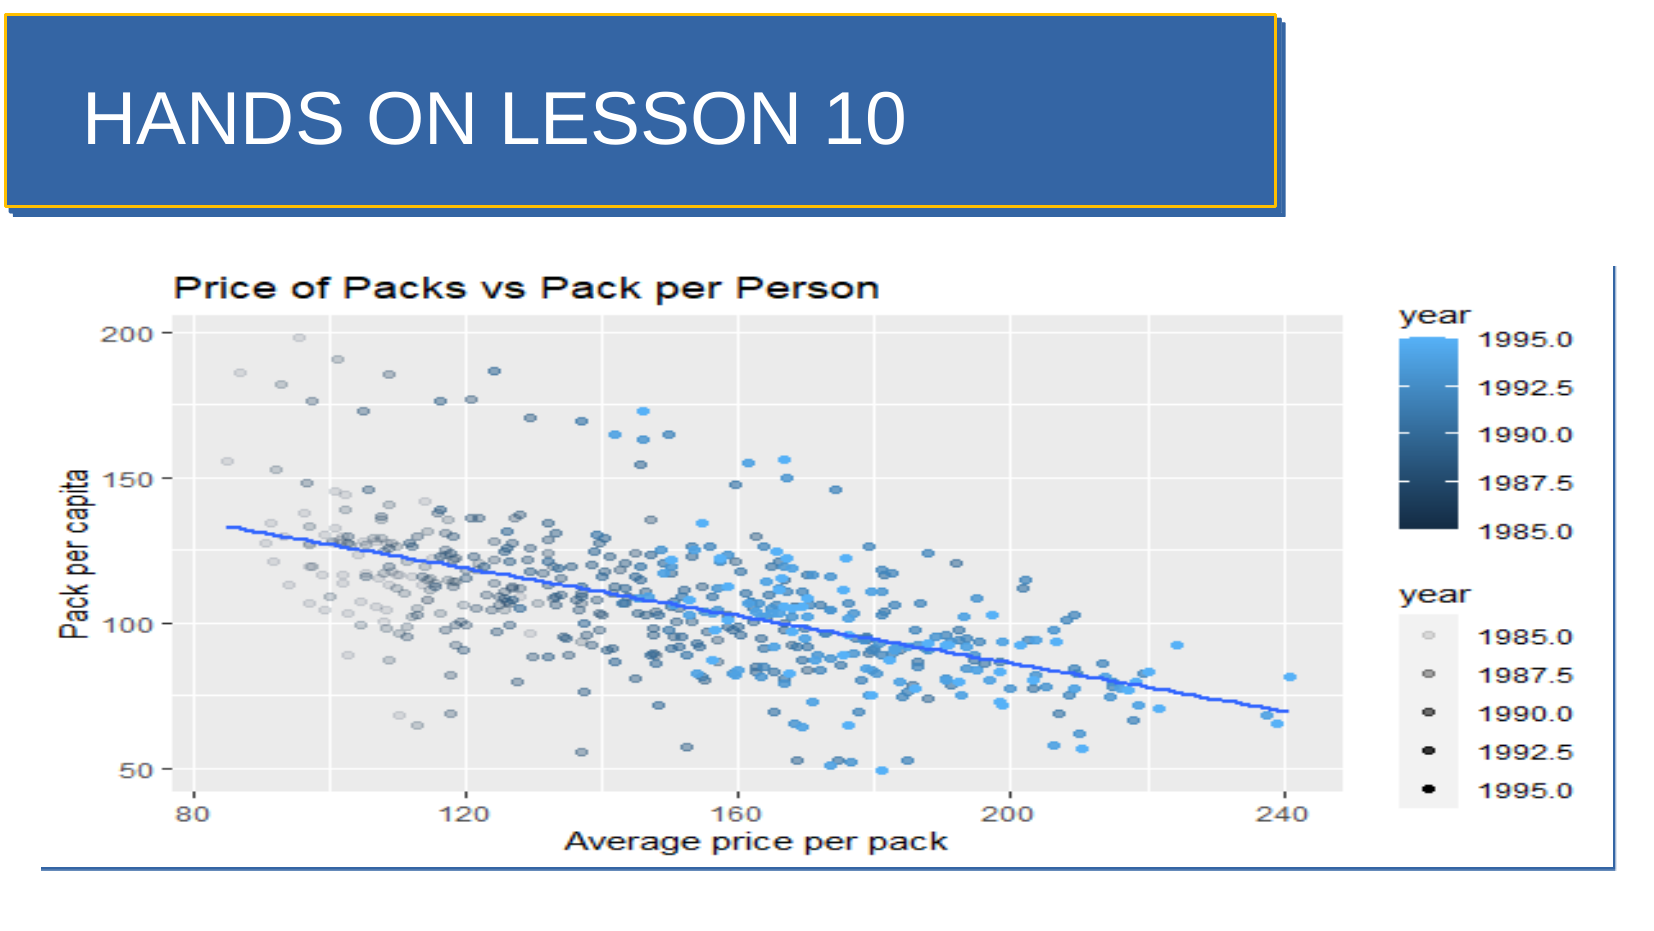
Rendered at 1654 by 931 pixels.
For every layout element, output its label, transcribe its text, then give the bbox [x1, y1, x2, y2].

title HANDS ON LESSON 10 [82, 44, 1235, 192]
picture [37, 262, 1613, 867]
